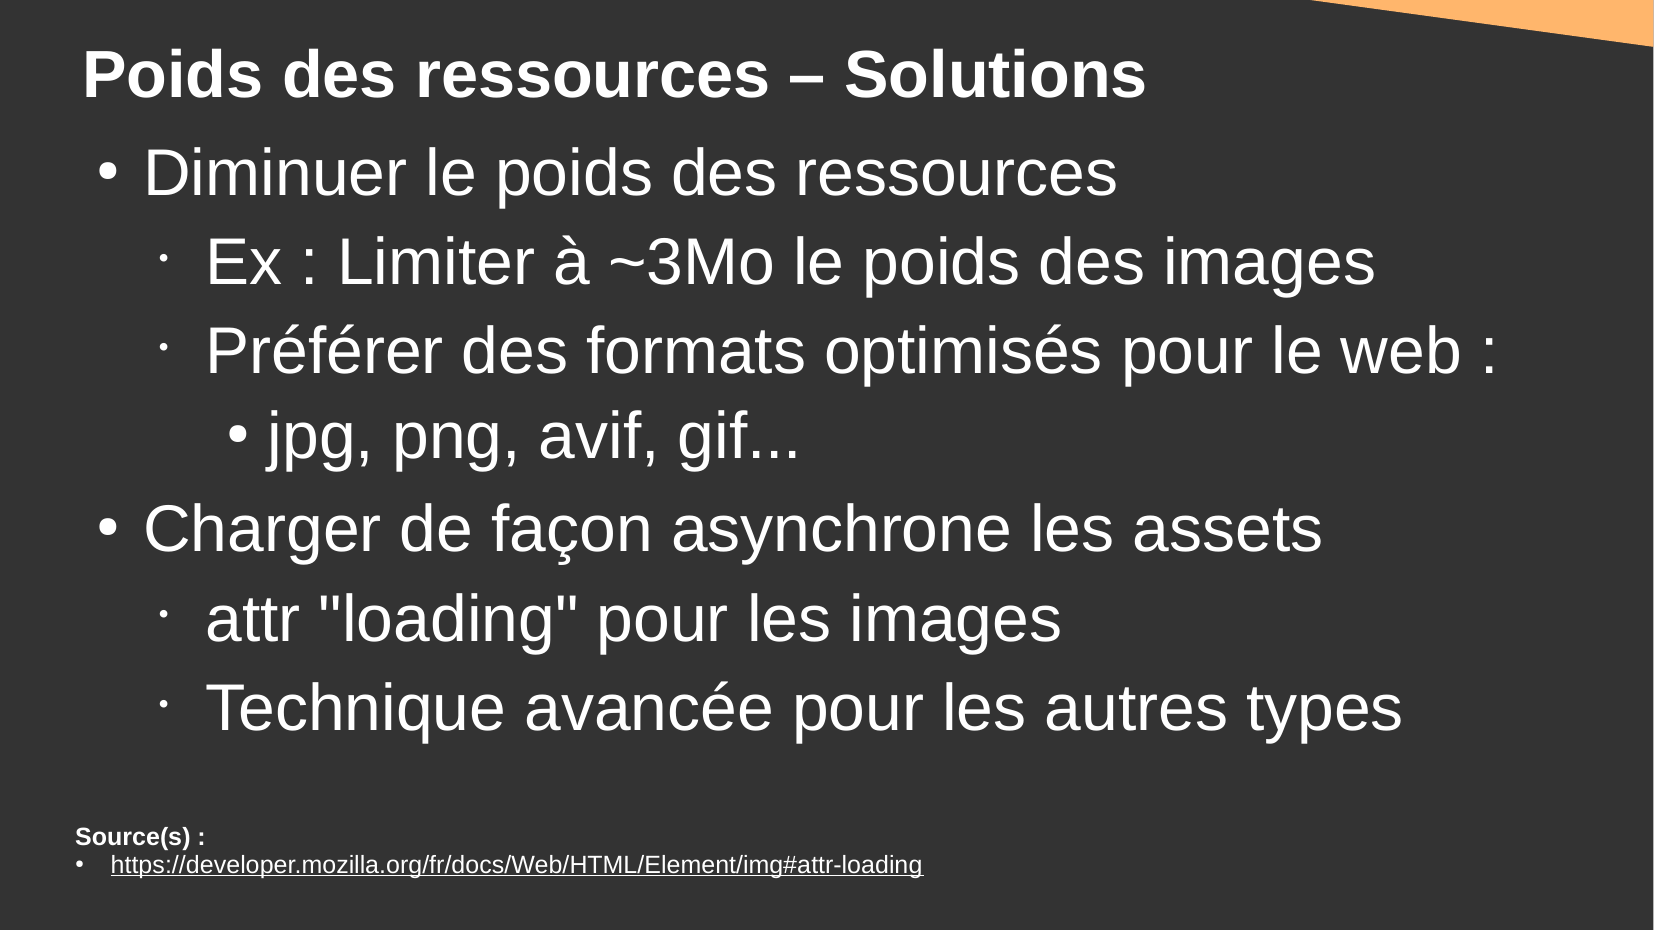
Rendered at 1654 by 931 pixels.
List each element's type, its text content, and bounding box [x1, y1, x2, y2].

text_box Source(s) : https://developer.mozilla.org/fr/docs/Web/HTML/Element/img#attr-loading [60, 815, 1546, 931]
text_box [1310, 0, 1654, 47]
list Diminuer le poids des ressources Ex : Limiter à ~3Mo le poids des images Préférer des formats optimisés pour le web : jpg, png, avif, gif... Charger de façon asynchrone les assets attr "loading" pour les images Technique avancée pour les autres types [80, 135, 1620, 745]
title Poids des ressources – Solutions [82, 37, 1571, 114]
